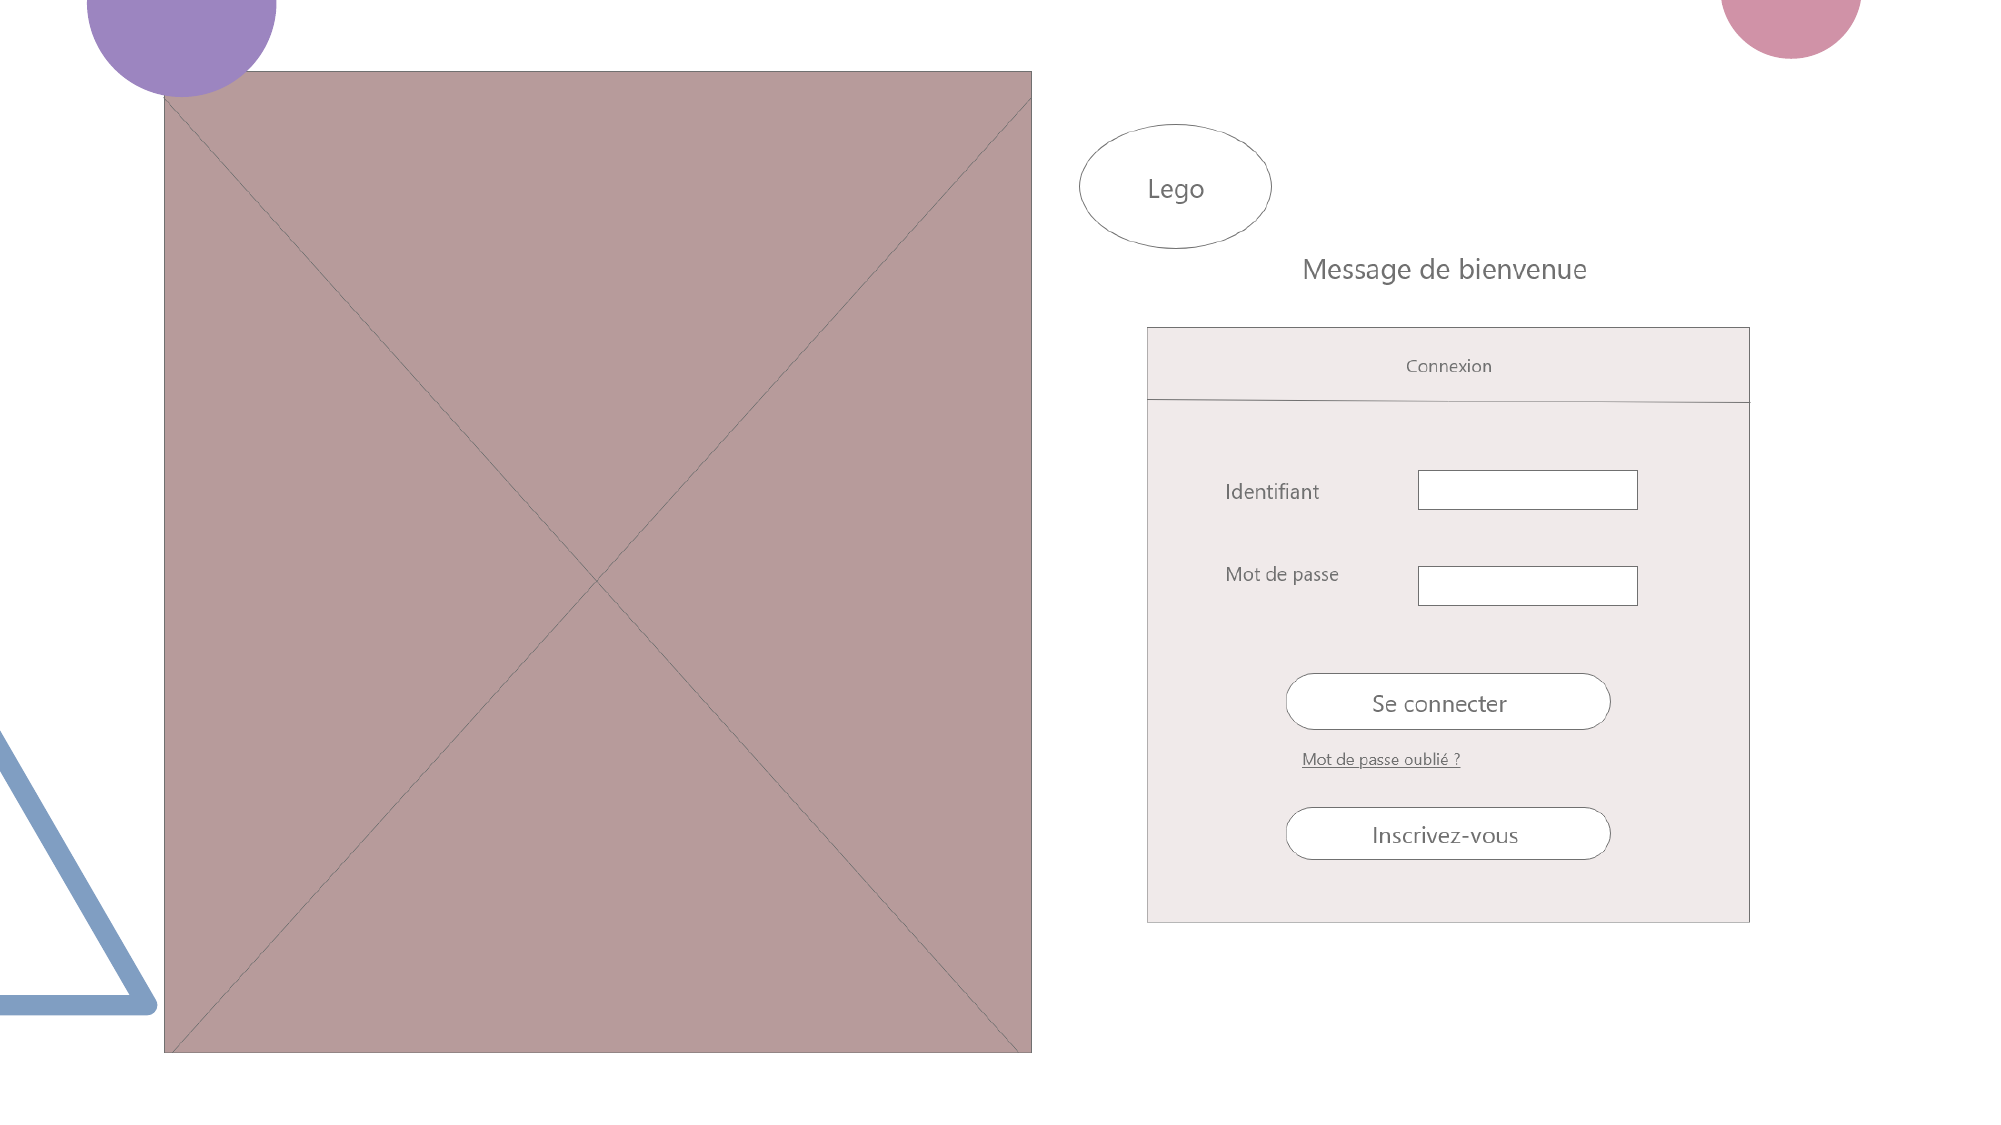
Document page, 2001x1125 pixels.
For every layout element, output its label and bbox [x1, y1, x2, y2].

picture [160, 71, 1905, 1054]
text_box [86, 0, 277, 98]
